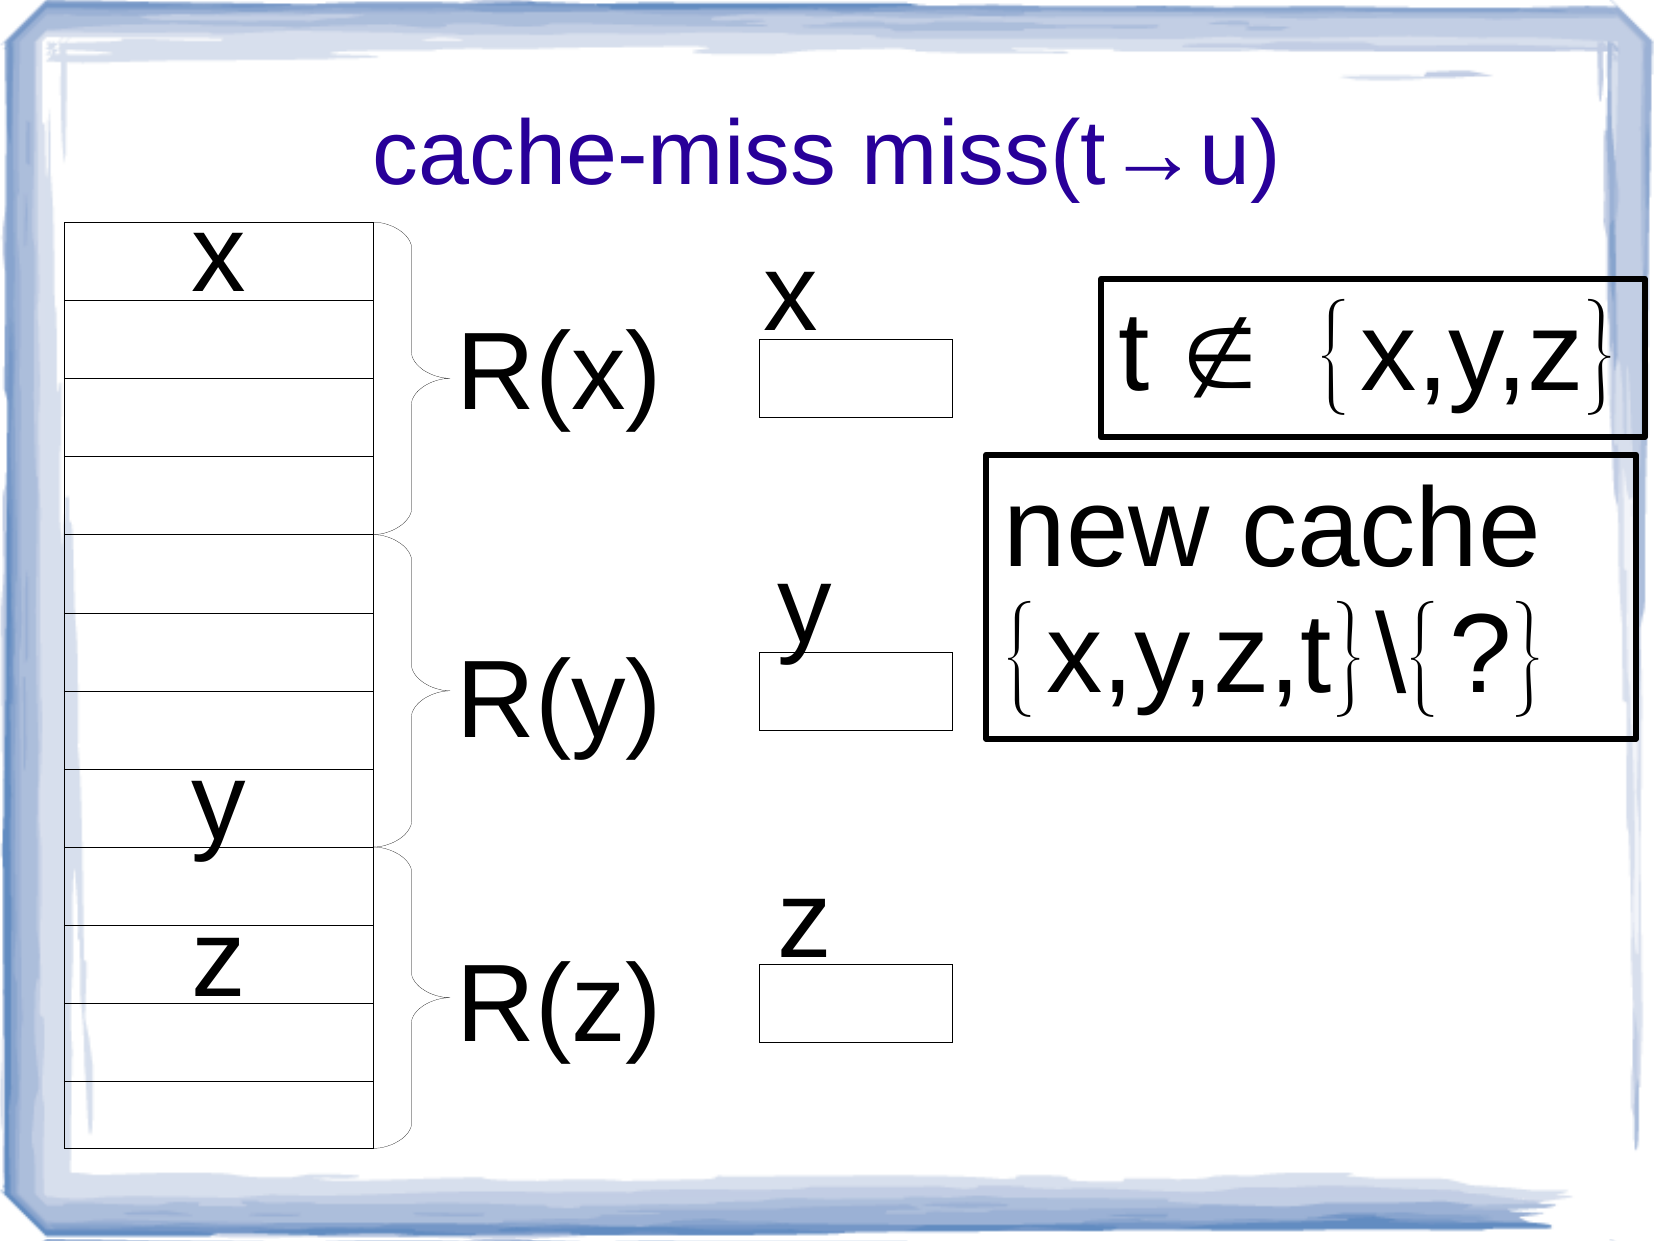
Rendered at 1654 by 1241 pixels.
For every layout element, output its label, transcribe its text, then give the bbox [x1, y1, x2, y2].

text_box new cache {x,y,z,t}\{?} [985, 454, 1636, 739]
picture [0, 0, 1654, 1241]
chart [53, 206, 959, 1168]
title cache-miss miss(t→u) [82, 49, 1571, 257]
text_box t  {x,y,z} [1101, 278, 1639, 438]
